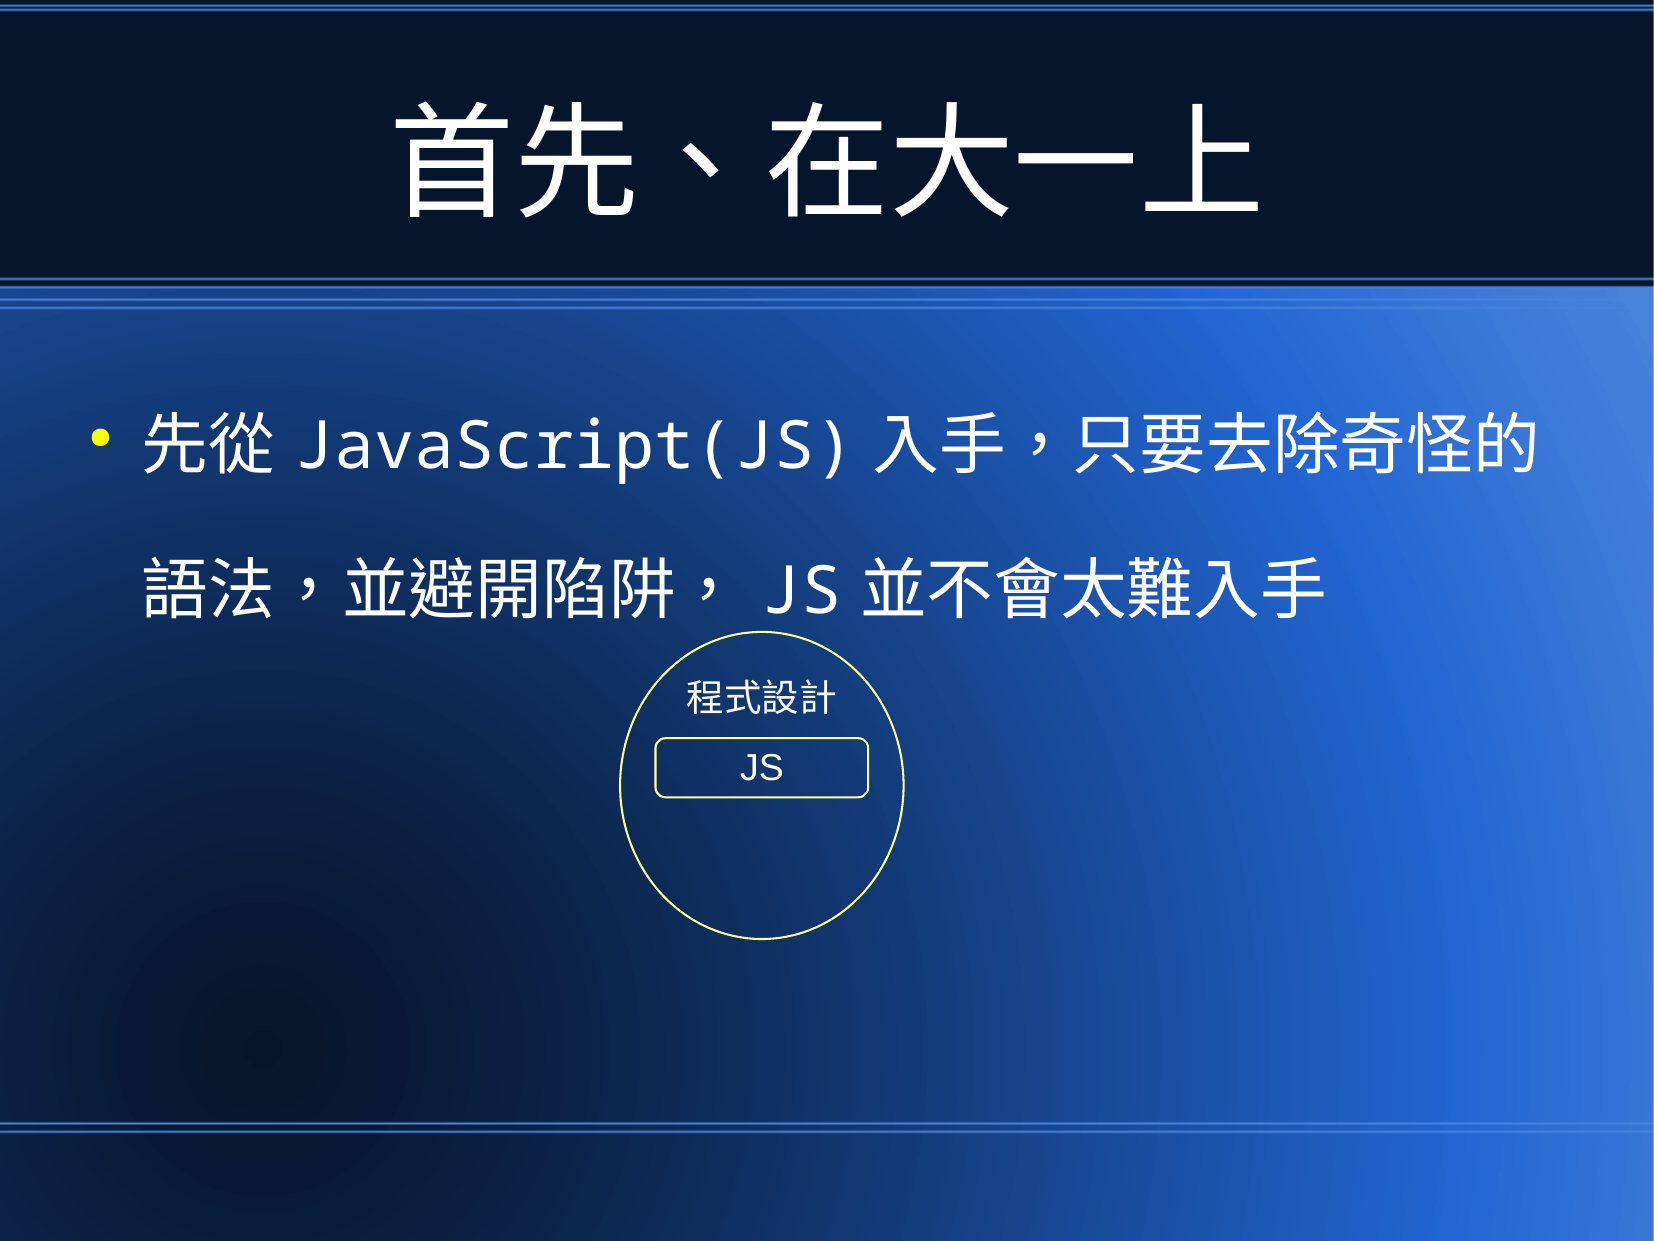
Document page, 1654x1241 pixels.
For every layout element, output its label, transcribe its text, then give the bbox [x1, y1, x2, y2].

picture [0, 0, 1654, 1241]
list 先從JavaScript(JS)入手，只要去除奇怪的語法，並避開陷阱，JS並不會太難入手 [70, 342, 1560, 1046]
text_box 程式設計 [620, 631, 904, 940]
title 首先、在大一上 [82, 49, 1571, 257]
text_box JS [655, 738, 869, 798]
